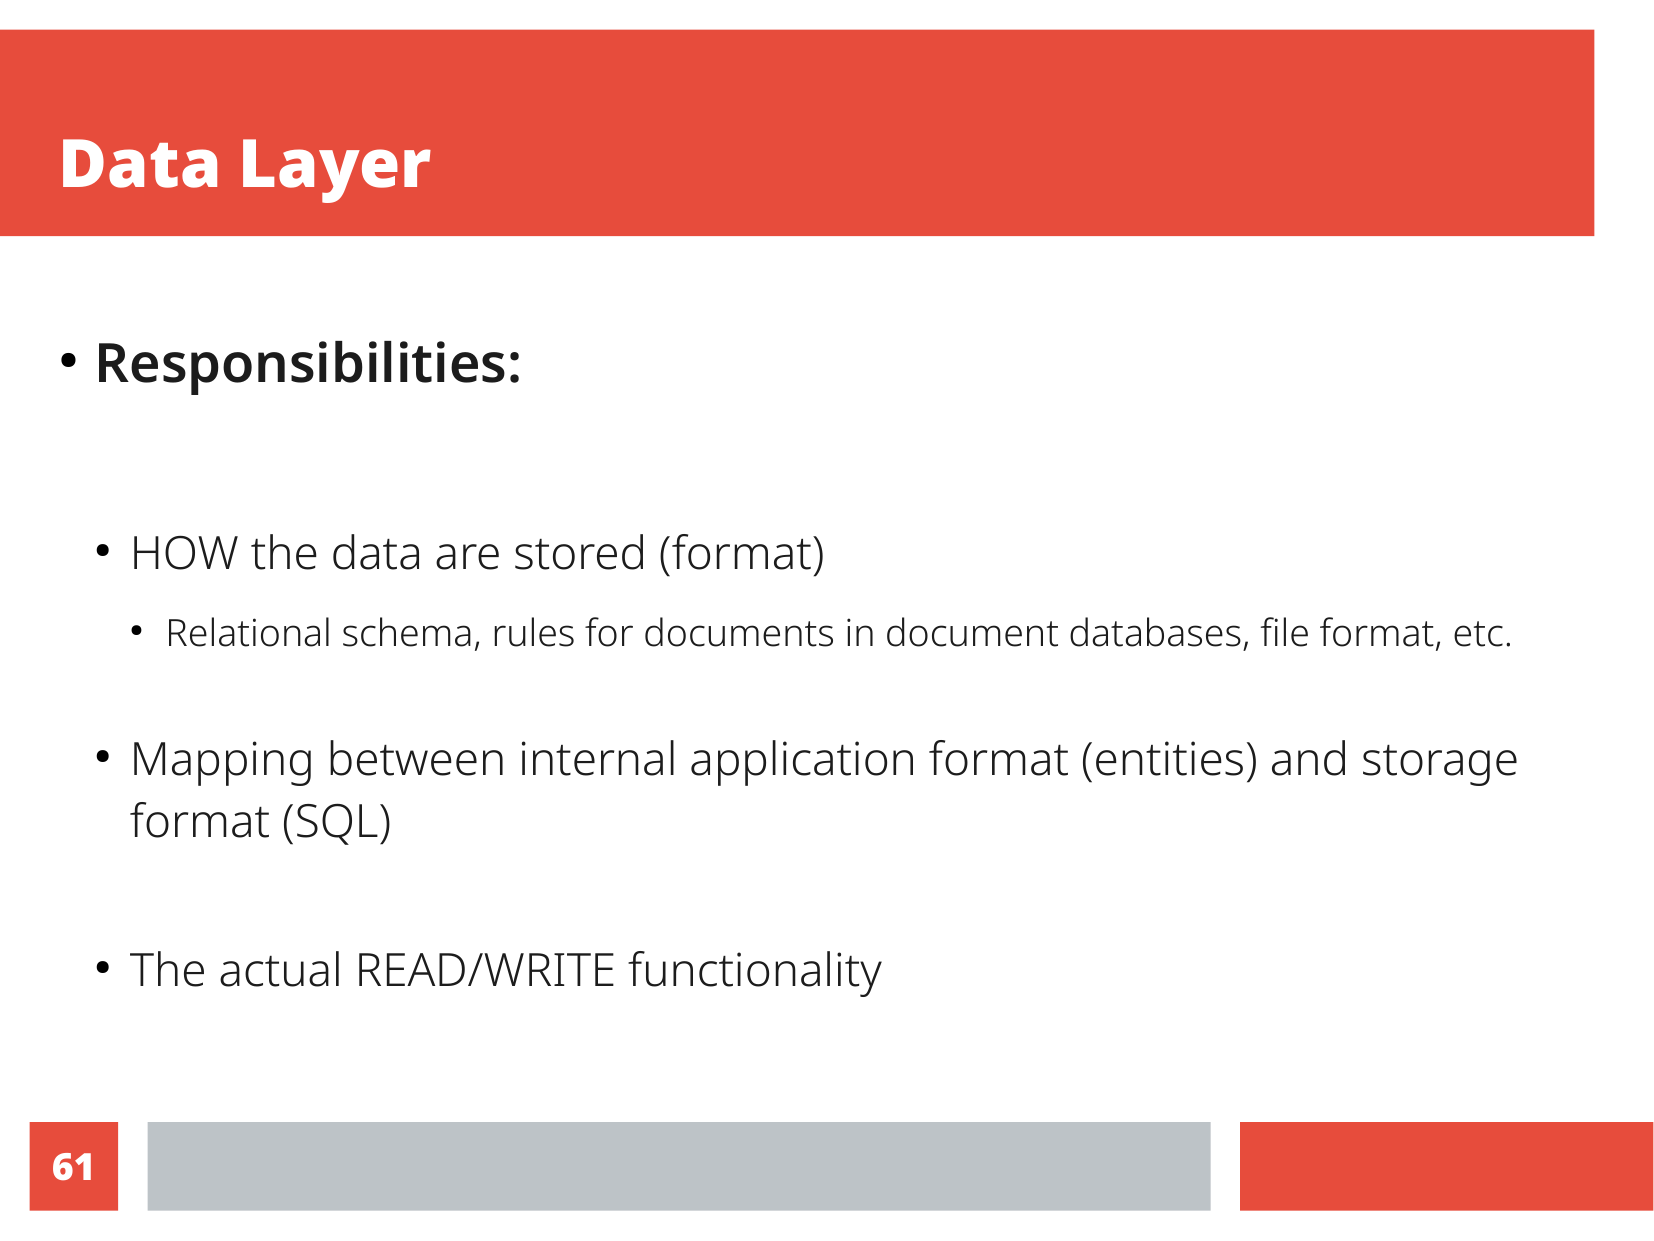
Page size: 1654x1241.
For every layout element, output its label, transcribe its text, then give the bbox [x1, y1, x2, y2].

list Responsibilities: HOW the data are stored (format) Relational schema, rules for documents in document databases, file format, etc. Mapping between internal application format (entities) and storage format (SQL) The actual READ/WRITE functionality [59, 324, 1565, 1093]
title Data Layer [59, 59, 1595, 207]
